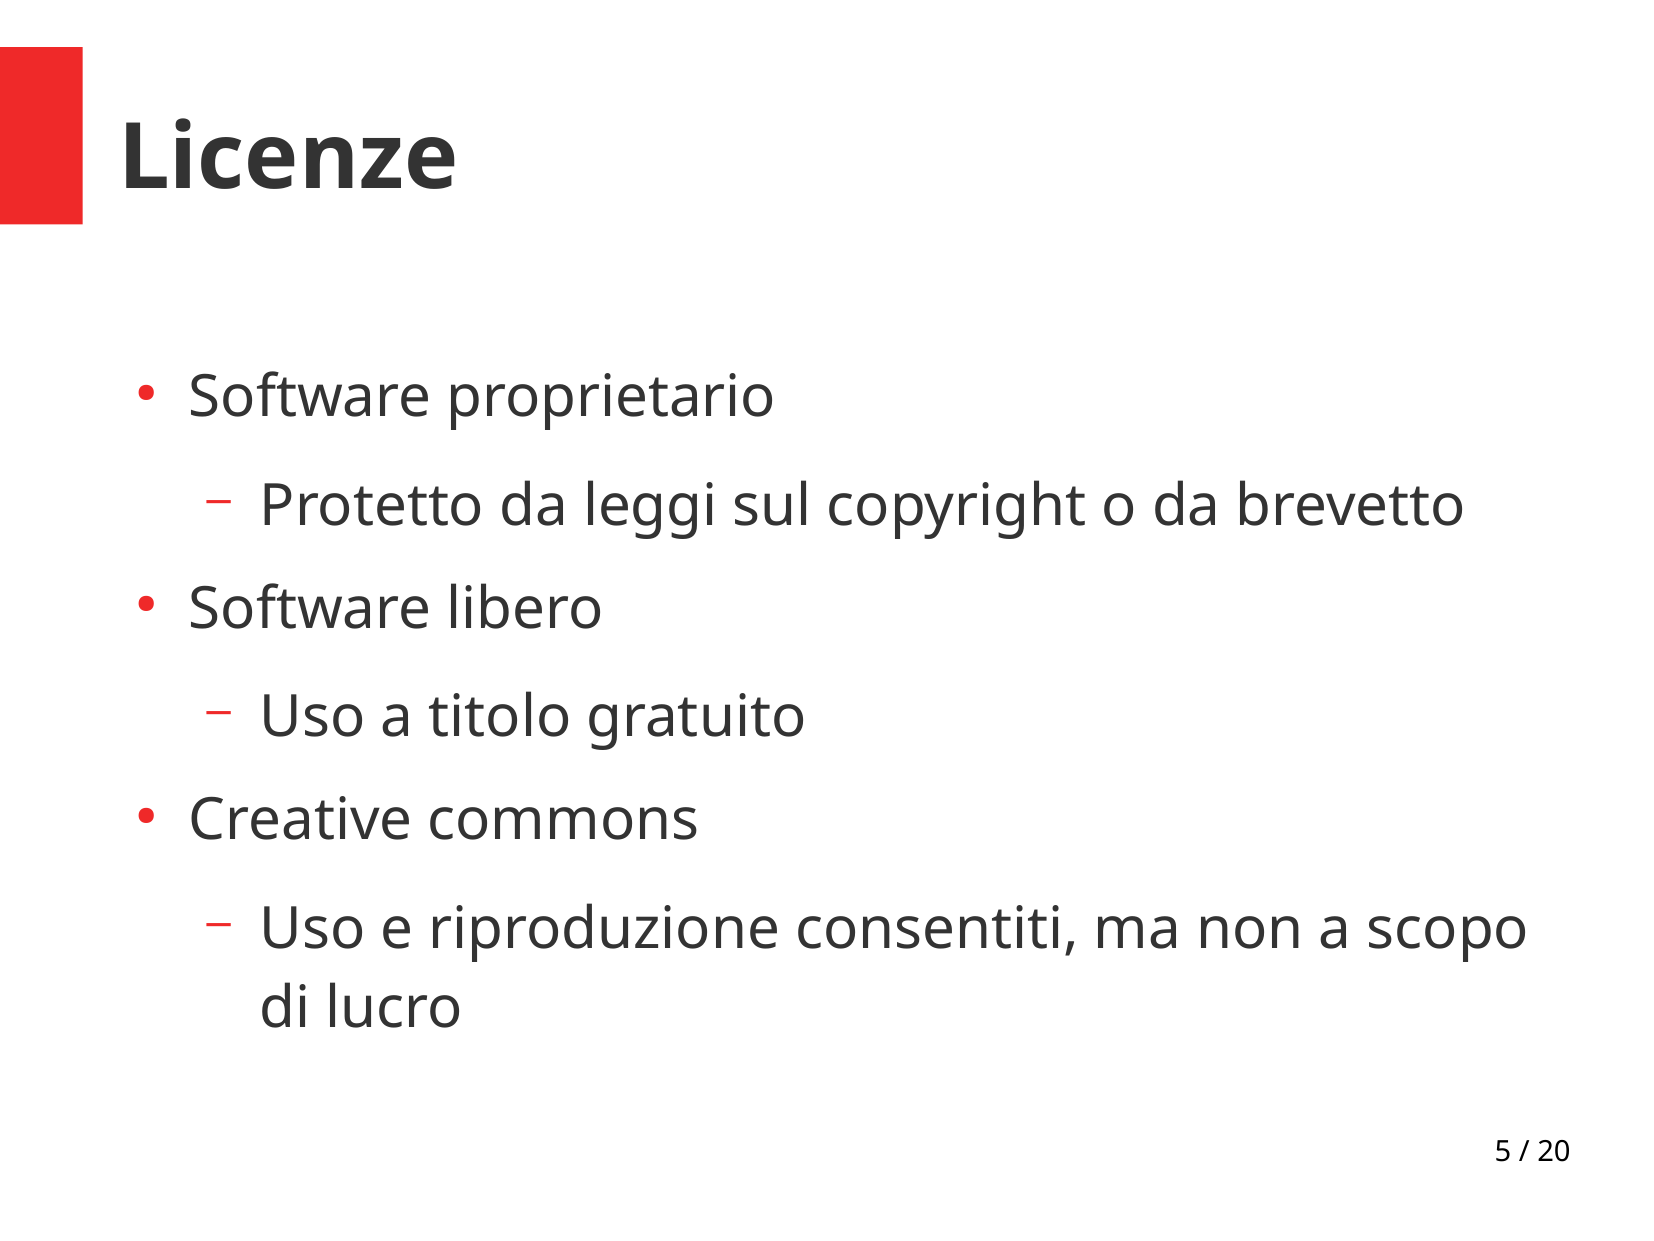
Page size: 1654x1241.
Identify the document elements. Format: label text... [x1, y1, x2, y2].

title Licenze [118, 49, 1571, 257]
list Software proprietario Protetto da leggi sul copyright o da brevetto Software libero Uso a titolo gratuito Creative commons Uso e riproduzione consentiti, ma non a scopo di lucro [118, 354, 1536, 1074]
